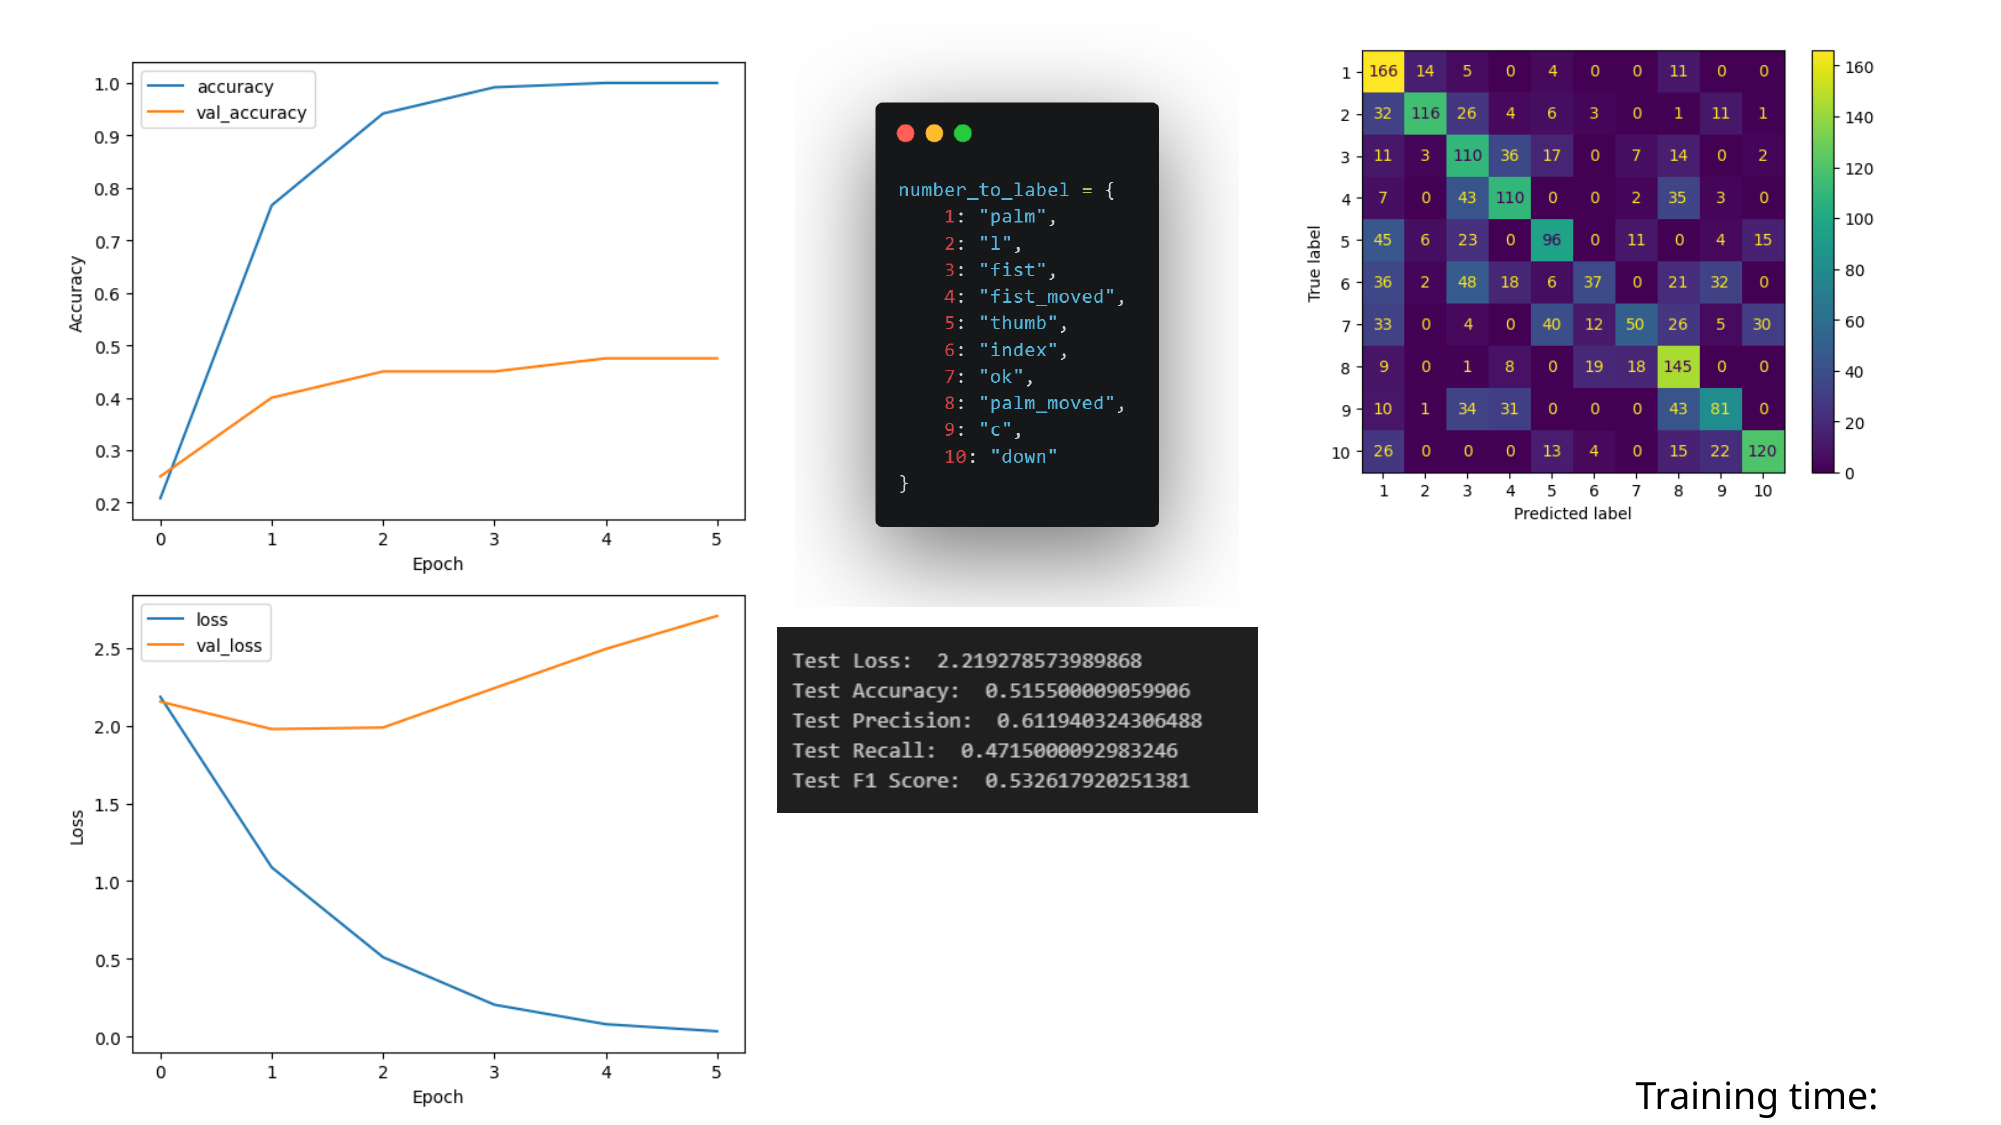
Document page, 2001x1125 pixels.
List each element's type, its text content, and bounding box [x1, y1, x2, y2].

text_box Training time: ~5.1s [1620, 1064, 1988, 1125]
picture [57, 51, 757, 1118]
picture [777, 628, 1258, 813]
picture [795, 22, 1239, 607]
picture [1297, 40, 1886, 533]
